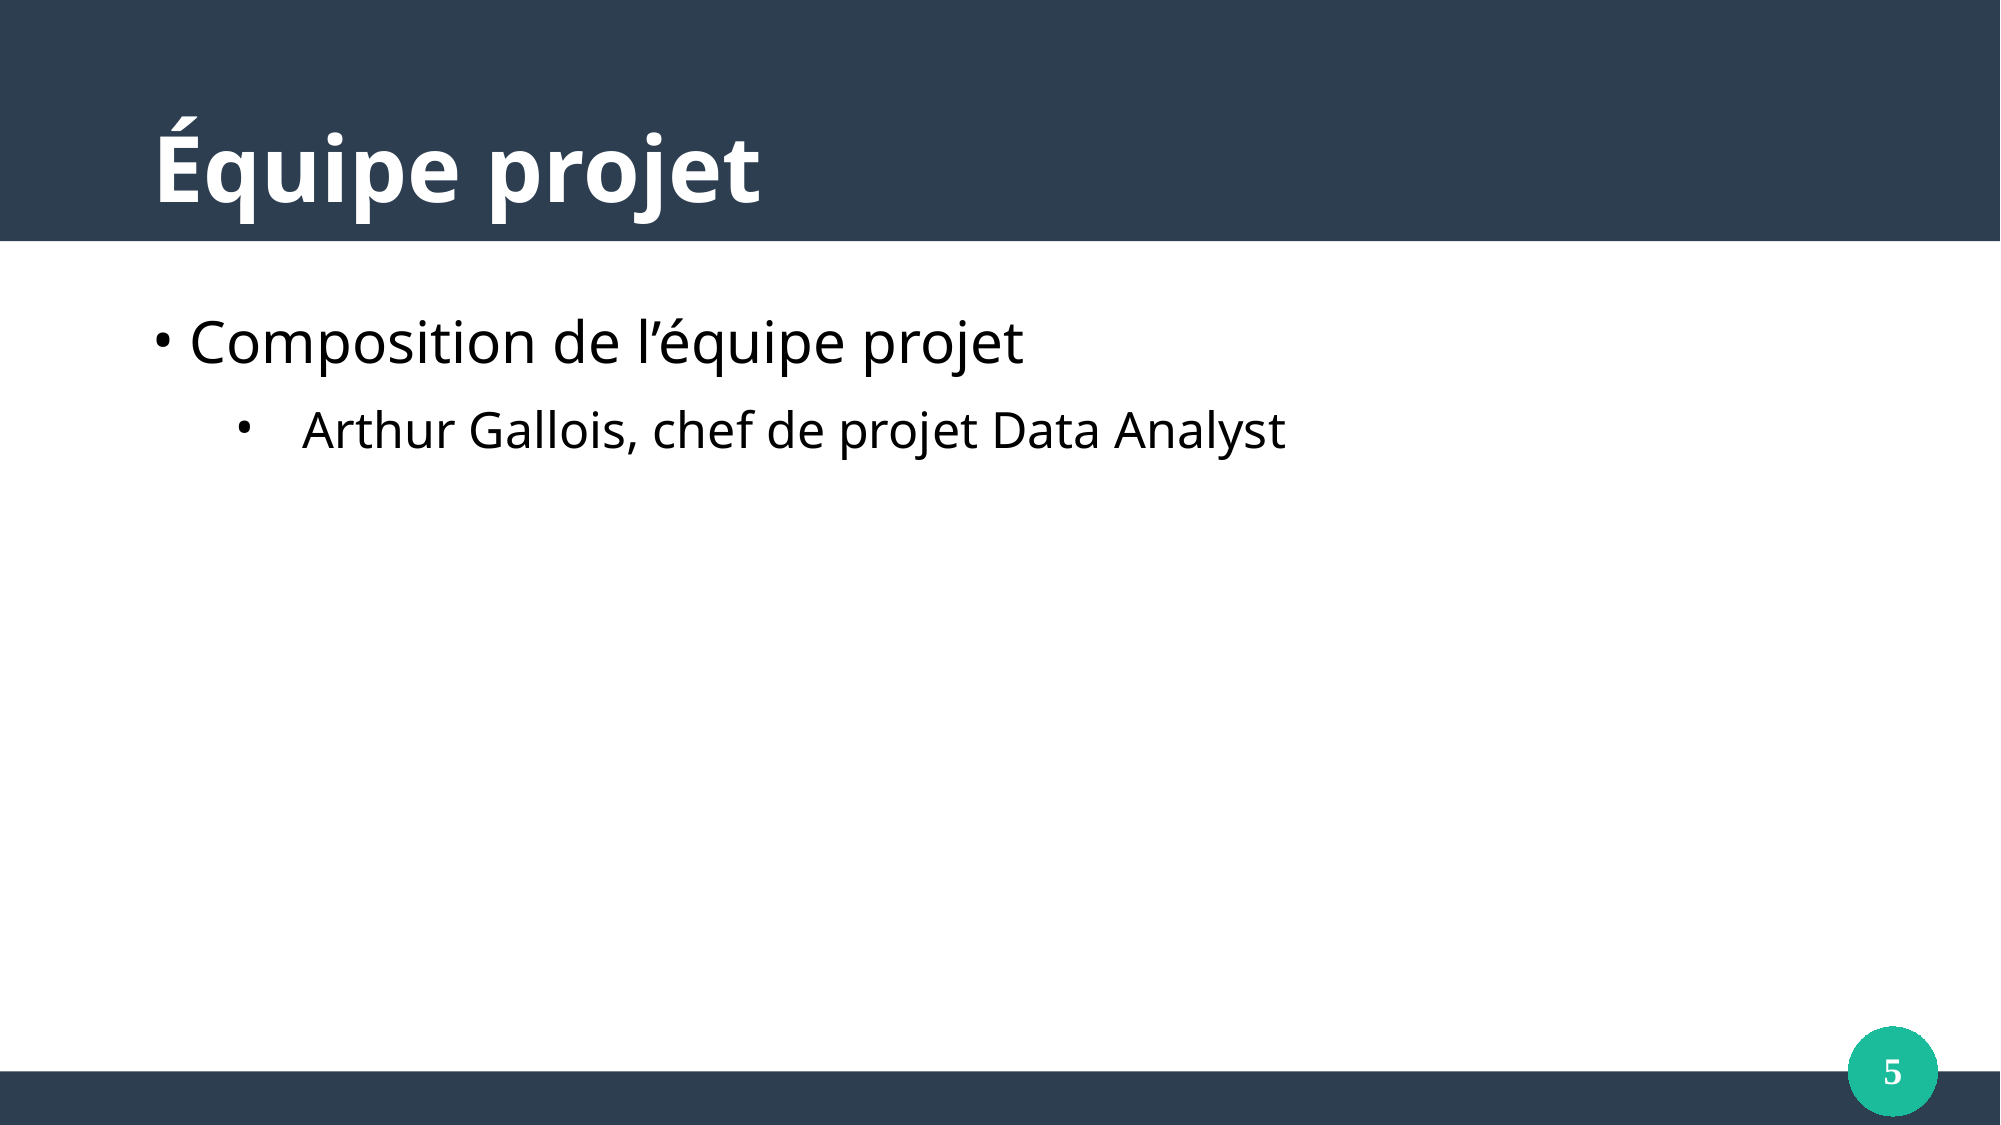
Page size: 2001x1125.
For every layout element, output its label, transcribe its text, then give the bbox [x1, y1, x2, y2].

title Équipe projet [137, 59, 1863, 278]
list Composition de l’équipe projet Arthur Gallois, chef de projet Data Analyst [137, 299, 1863, 1014]
